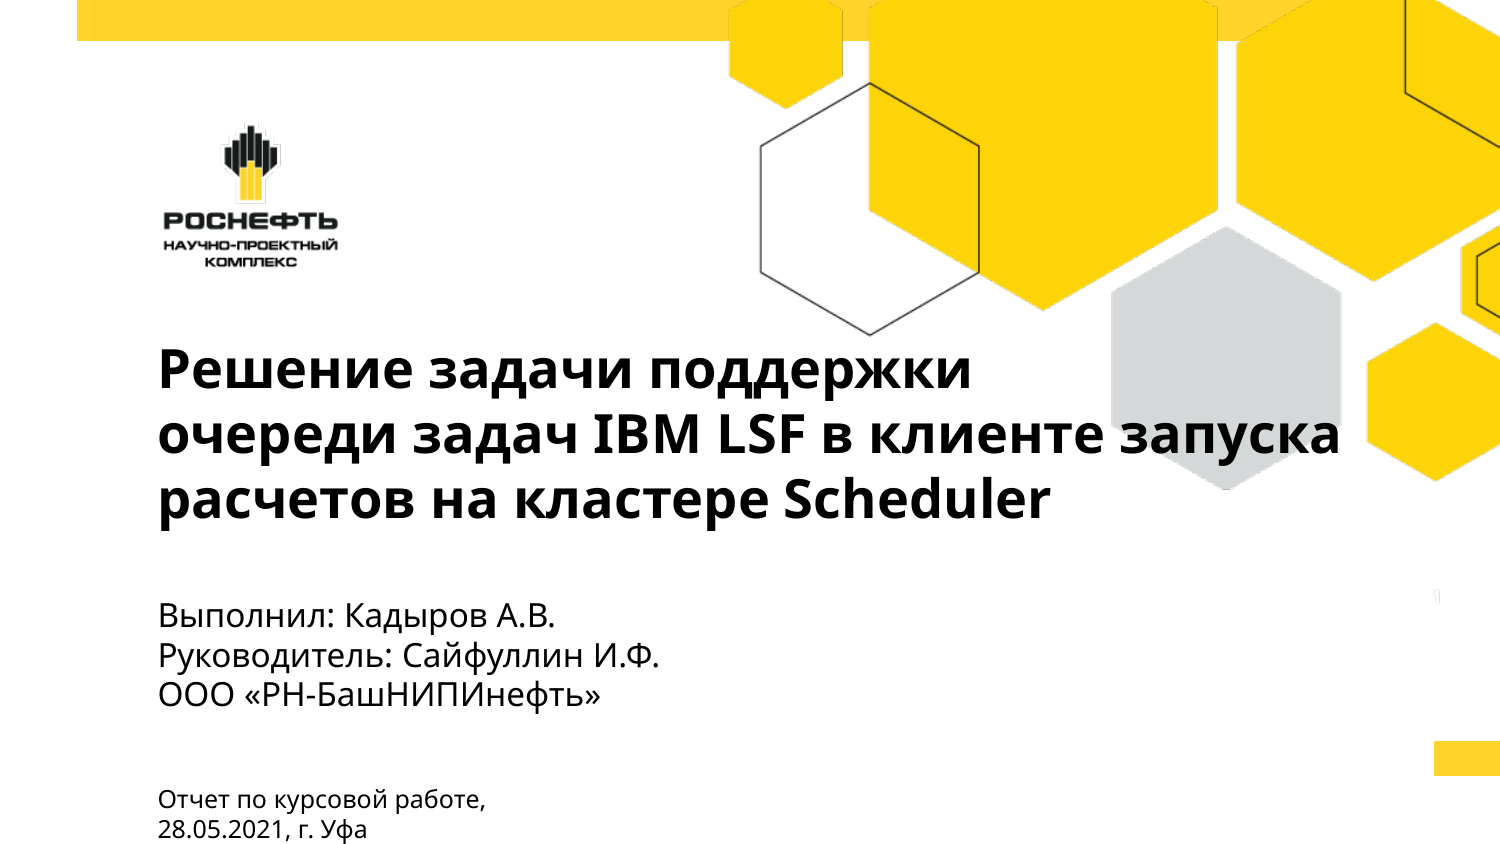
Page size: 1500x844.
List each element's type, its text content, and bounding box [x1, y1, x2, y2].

picture [99, 0, 1500, 684]
text_box Решение задачи поддержки очереди задач IBM LSF в клиенте запуска расчетов на кластере Scheduler Выполнил: Кадыров А.В. Руководитель: Сайфуллин И.Ф. ООО «РН-БашНИПИнефть» Отчет по курсовой работе, 28.05.2021, г. Уфа [142, 326, 1500, 844]
